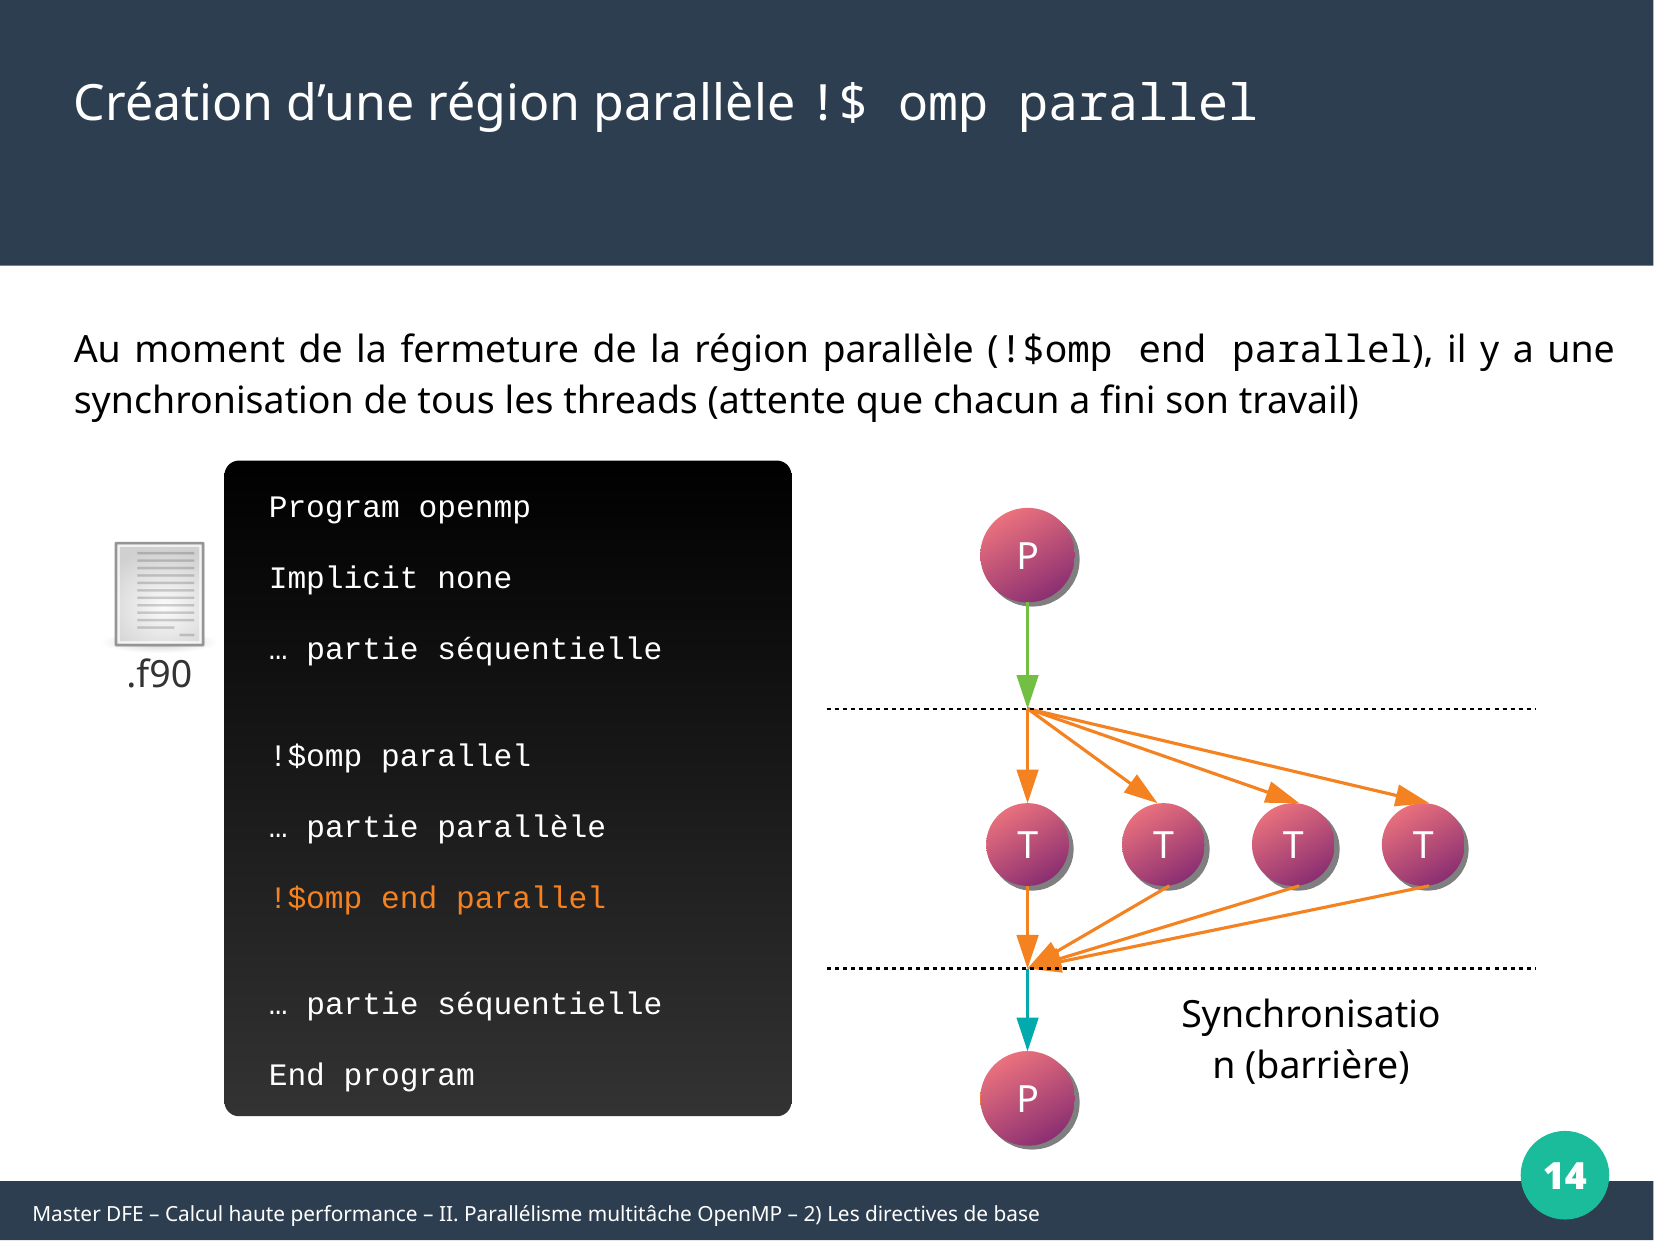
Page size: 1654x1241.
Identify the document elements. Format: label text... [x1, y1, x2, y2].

text_box Master DFE – Calcul haute performance – II. Parallélisme multitâche OpenMP – 2) Les directives de base [17, 1191, 1436, 1235]
picture [100, 537, 219, 640]
text_box Program openmp Implicit none … partie séquentielle !$omp parallel … partie parallèle !$omp end parallel … partie séquentielle End program [254, 484, 745, 1103]
text_box T [986, 803, 1069, 886]
text_box T [1122, 803, 1205, 886]
text_box P [980, 1051, 1075, 1146]
text_box .f90 [82, 640, 237, 706]
text_box T [1381, 803, 1465, 886]
text_box Synchronisation (barrière) [1157, 979, 1465, 1097]
text_box Au moment de la fermeture de la région parallèle (!$omp end parallel), il y a une synchronisation de tous les threads (attente que chacun a fini son travail) [59, 314, 1630, 584]
text_box [224, 460, 792, 1117]
text_box T [1251, 803, 1335, 886]
text_box P [980, 507, 1075, 603]
text_box Création d’une région parallèle !$ omp parallel [59, 59, 1477, 142]
